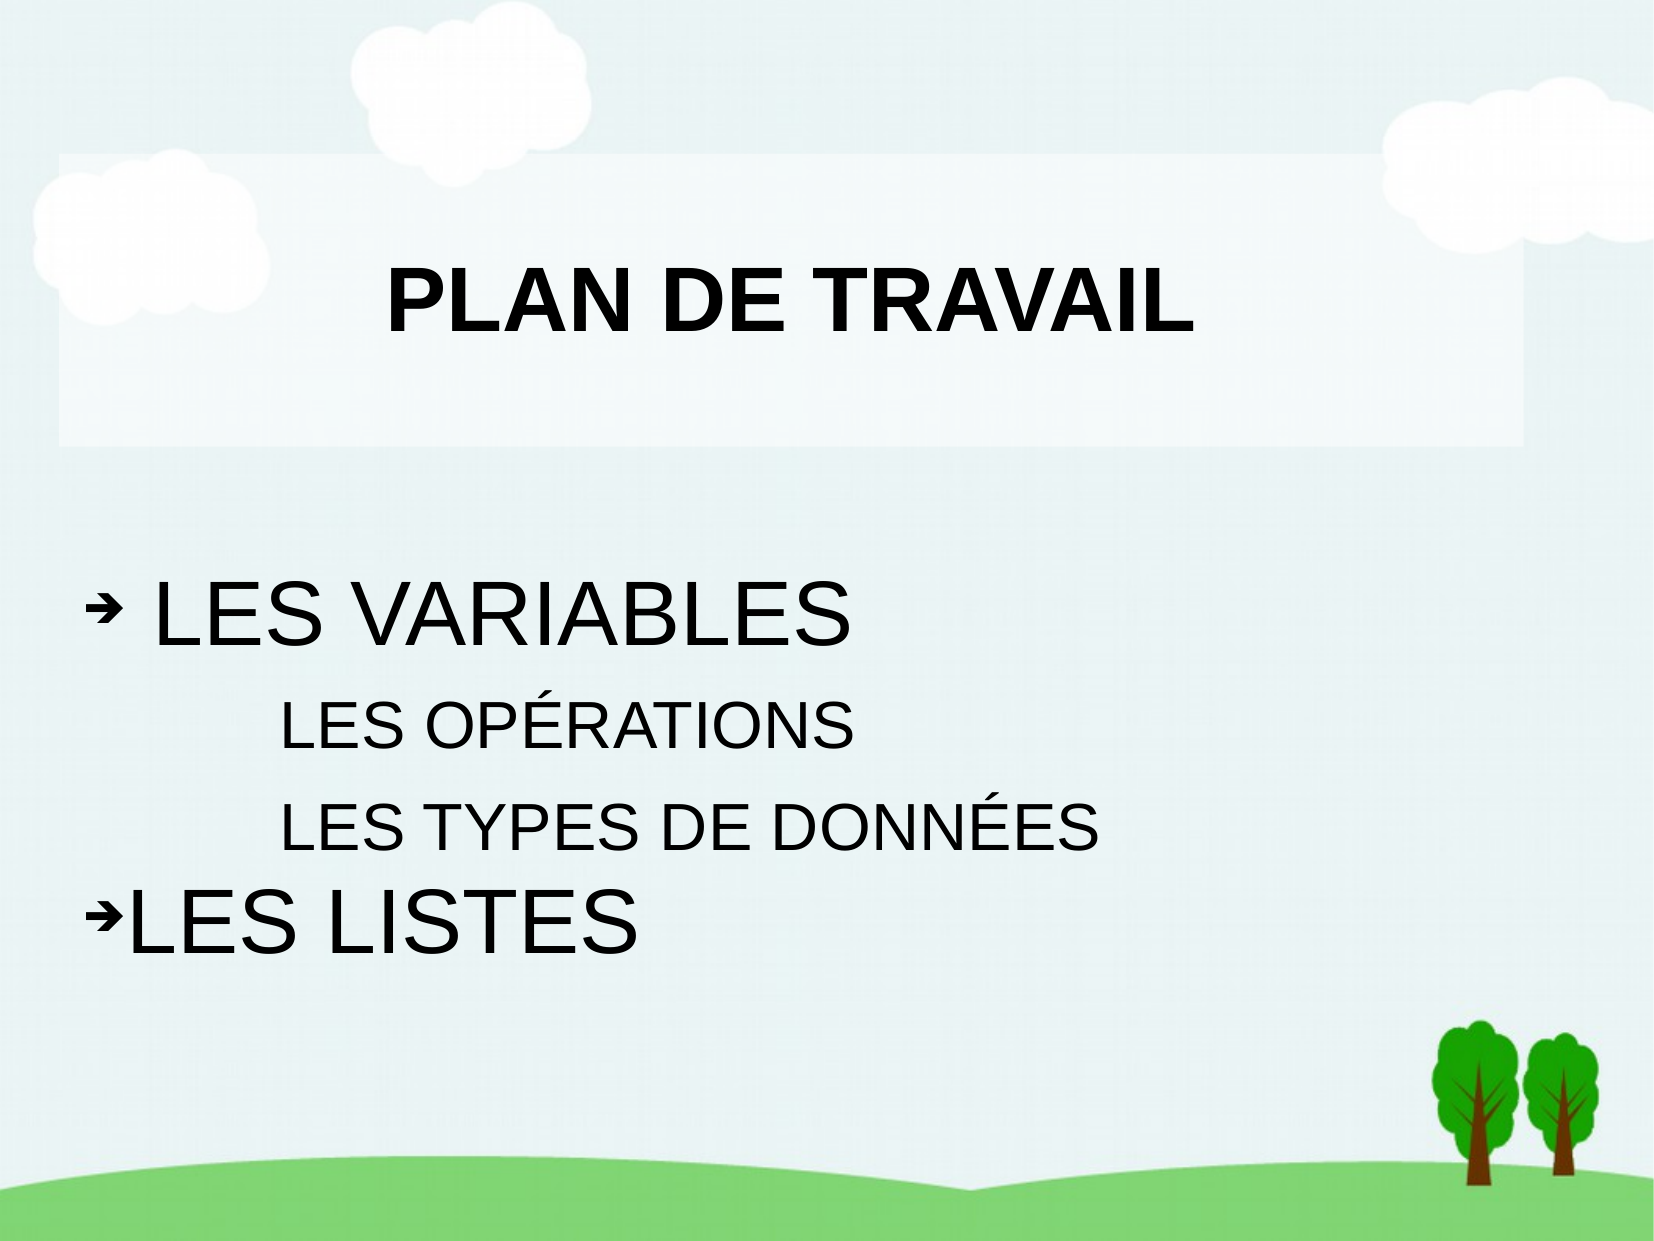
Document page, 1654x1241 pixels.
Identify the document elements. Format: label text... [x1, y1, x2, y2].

picture [0, 0, 1654, 1241]
text_box LES VARIABLES LES OPÉRATIONS LES TYPES DE DONNÉES LES LISTES [23, 460, 1512, 1075]
title PLAN DE TRAVAIL [59, 153, 1524, 447]
